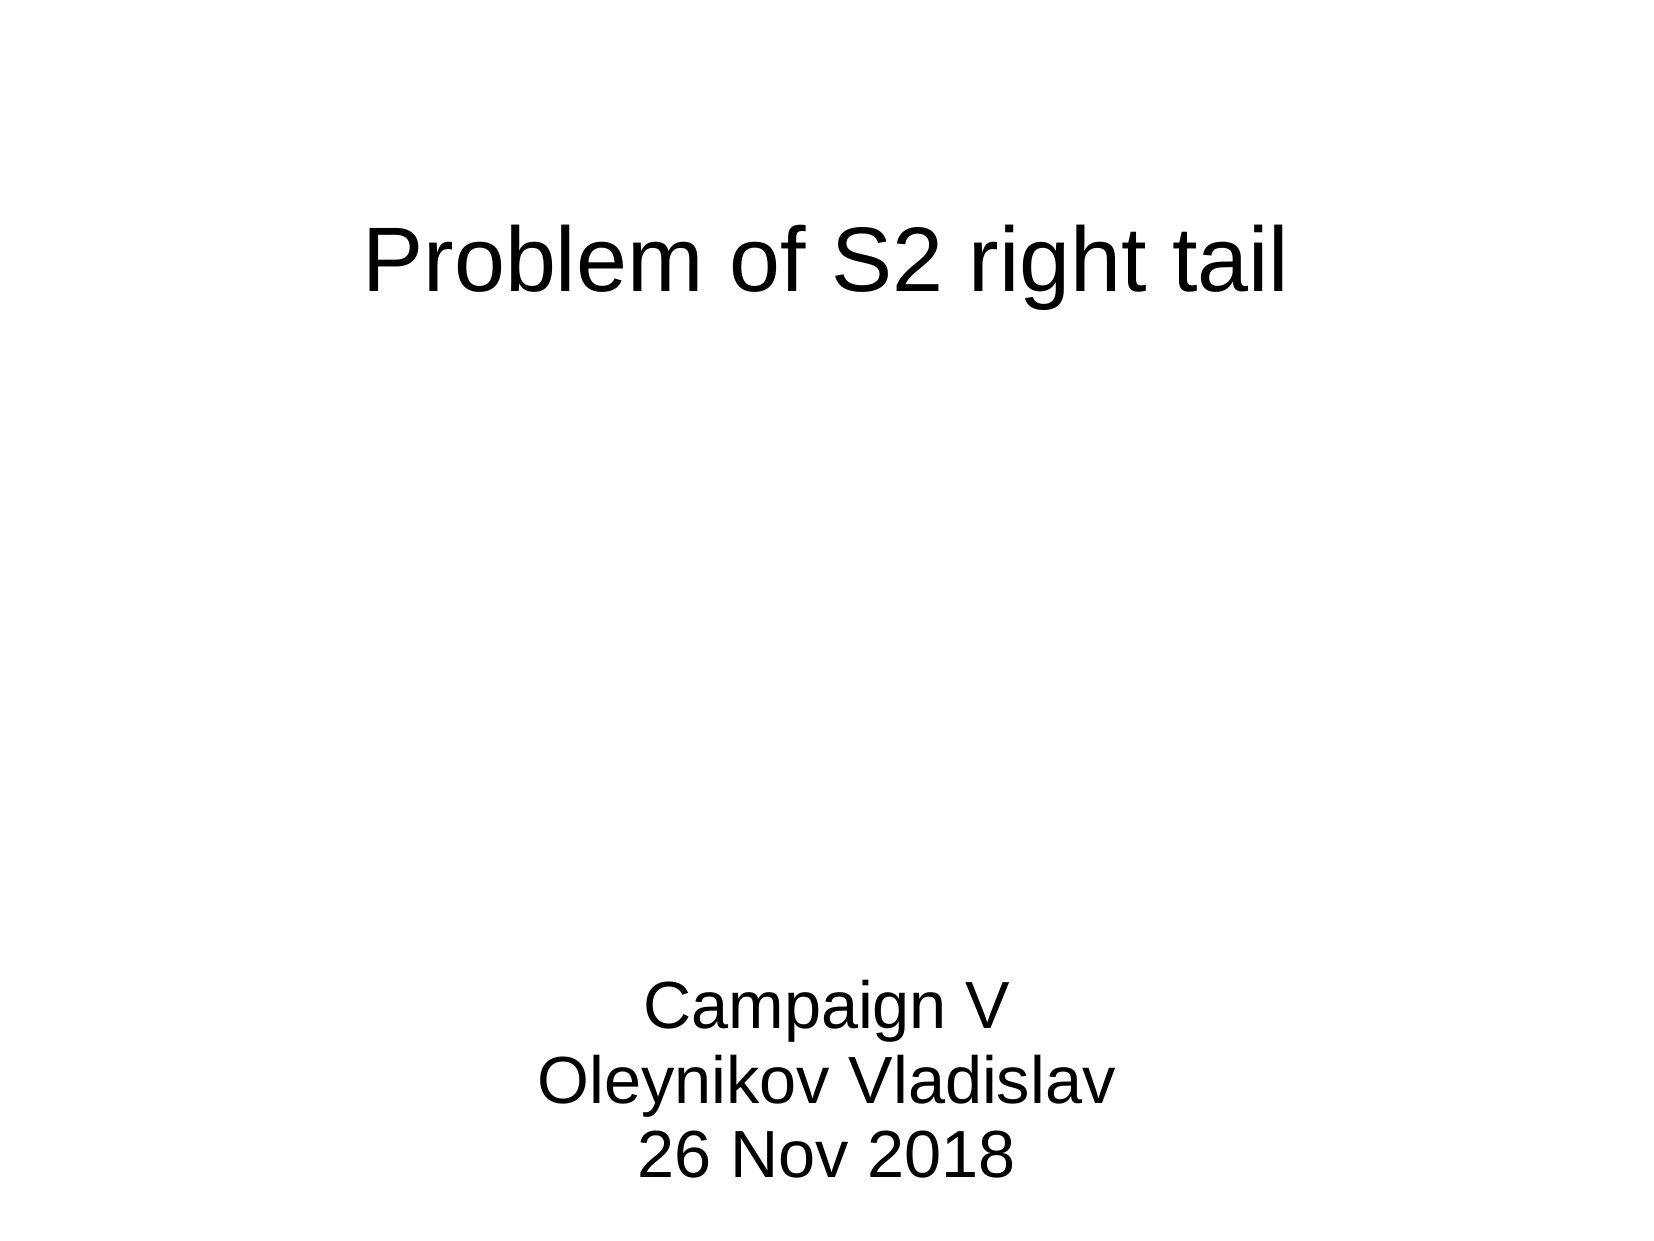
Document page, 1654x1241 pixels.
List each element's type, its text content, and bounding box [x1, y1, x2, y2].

subtitle Сampaign V Oleynikov Vladislav 26 Nov 2018 [0, 930, 1654, 1231]
title Problem of S2 right tail [82, 106, 1571, 414]
